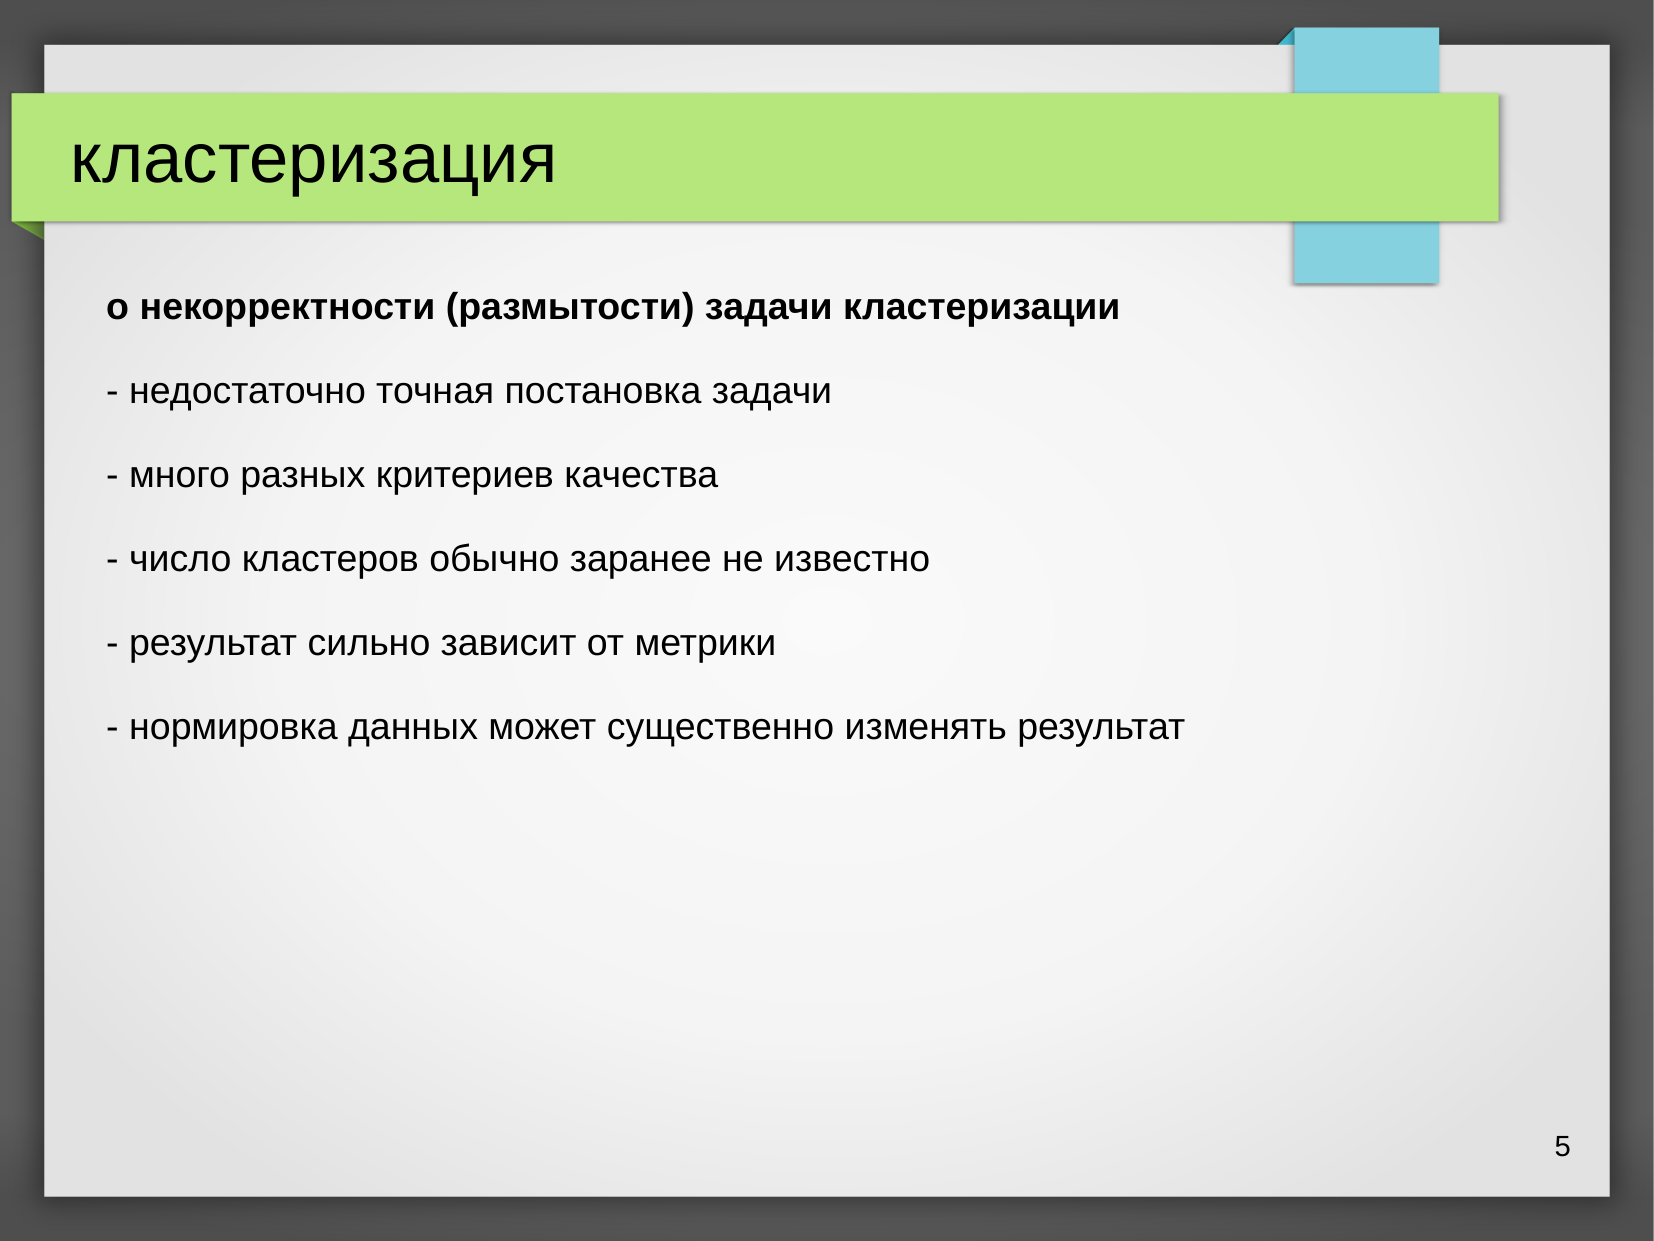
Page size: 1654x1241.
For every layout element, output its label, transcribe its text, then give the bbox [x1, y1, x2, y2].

picture [0, 0, 1654, 1241]
title кластеризация [70, 118, 1205, 199]
subtitle о некорректности (размытости) задачи кластеризации - недостаточно точная постановка задачи - много разных критериев качества - число кластеров обычно заранее не известно - результат сильно зависит от метрики - нормировка данных может существенно изменять результат [106, 285, 1335, 958]
